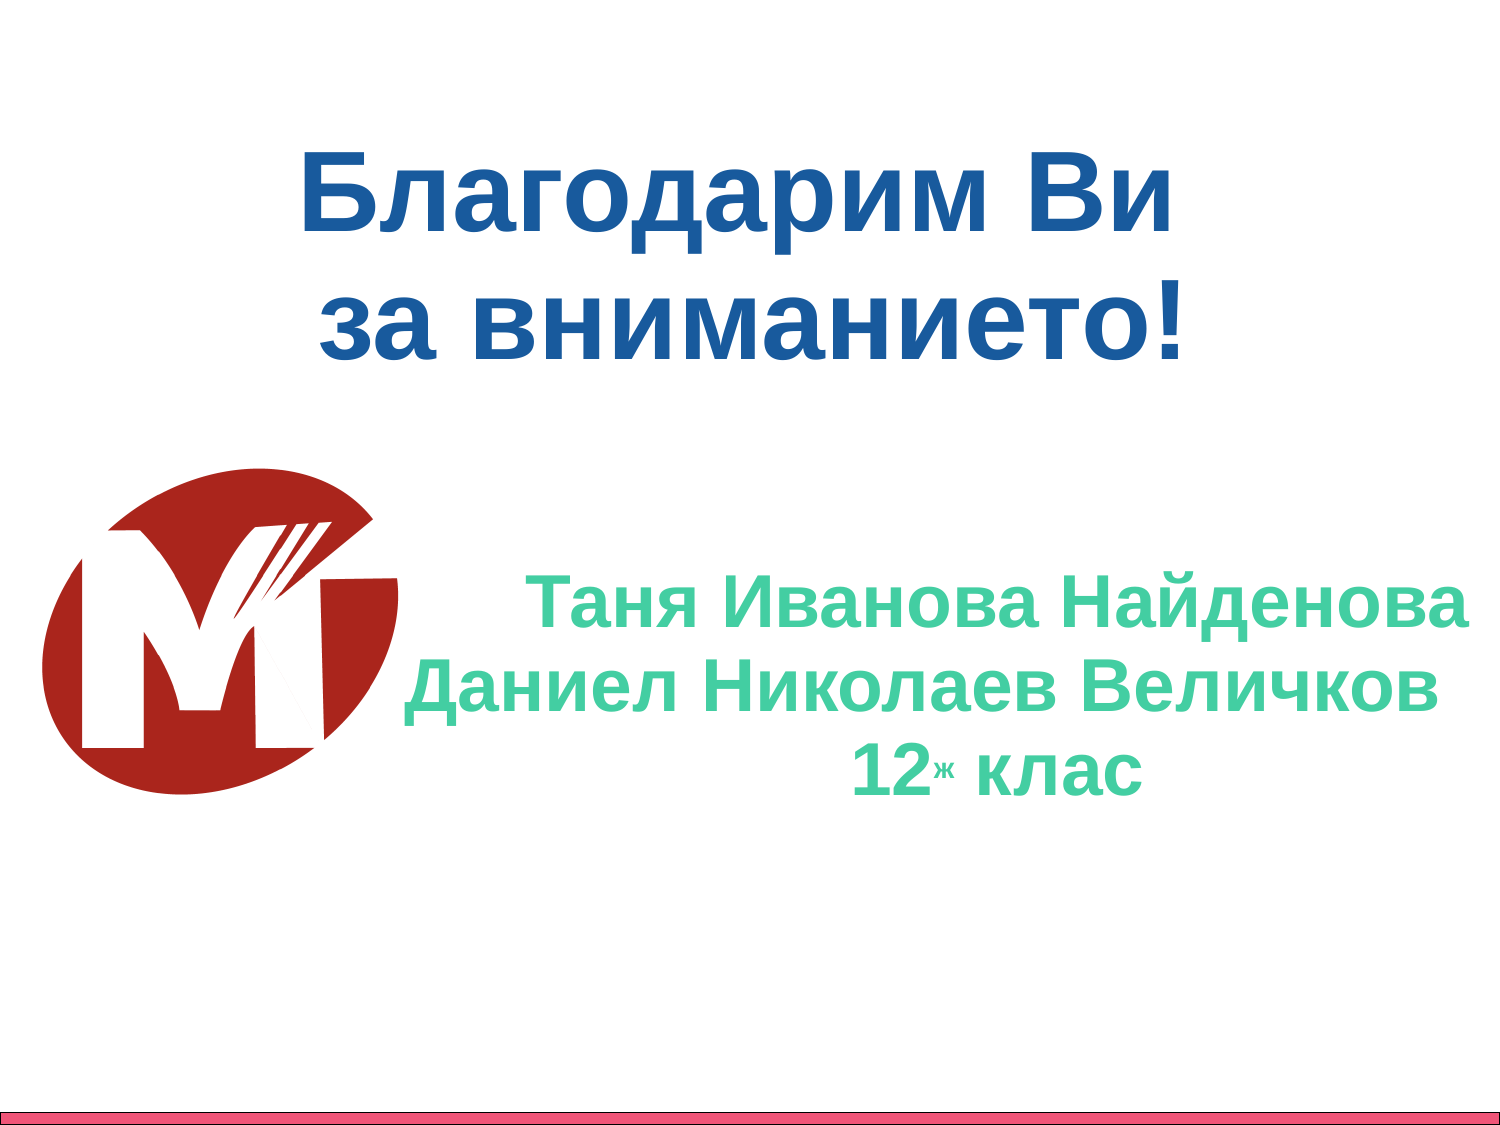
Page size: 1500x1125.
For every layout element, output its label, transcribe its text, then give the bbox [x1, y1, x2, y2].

picture [36, 464, 403, 799]
text_box Таня Иванова Найденова Даниел Николаев Величков 12ж клас [403, 550, 1500, 691]
text_box [0, 1112, 1500, 1125]
text_box Благодарим Ви за вниманието! [36, 113, 1471, 257]
